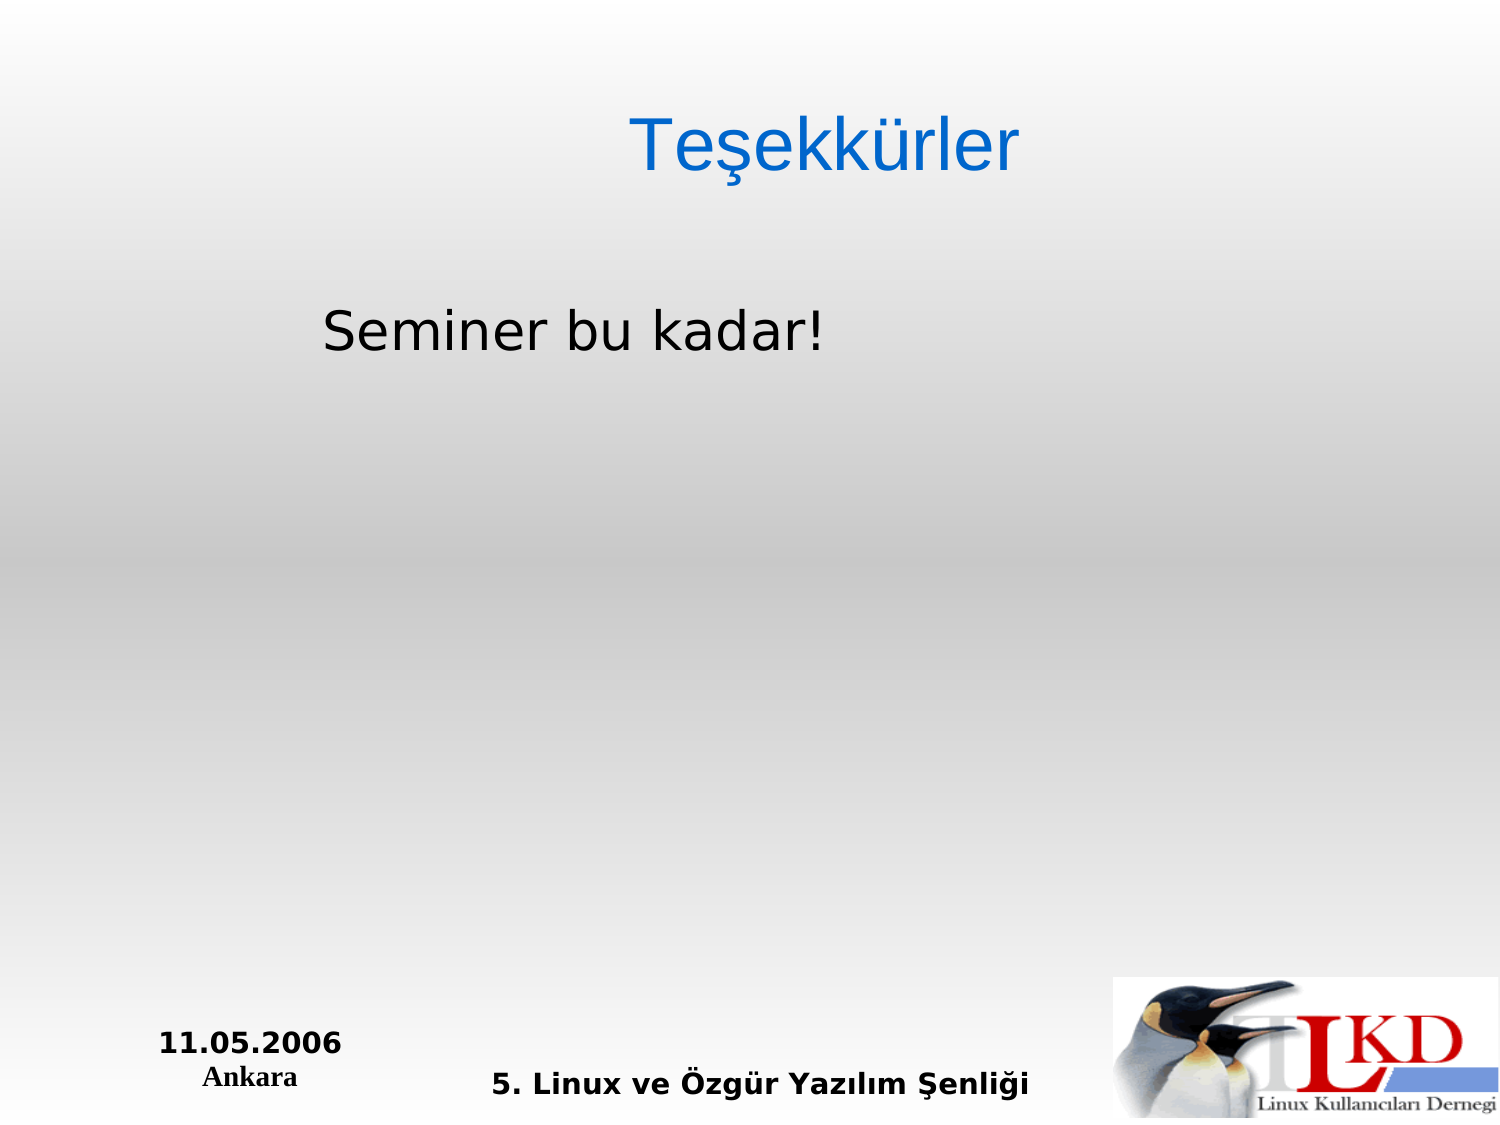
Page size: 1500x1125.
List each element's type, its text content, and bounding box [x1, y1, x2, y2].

list Seminer bu kadar! [224, 299, 1425, 975]
title Teşekkürler [224, 49, 1425, 238]
picture [1113, 977, 1499, 1118]
